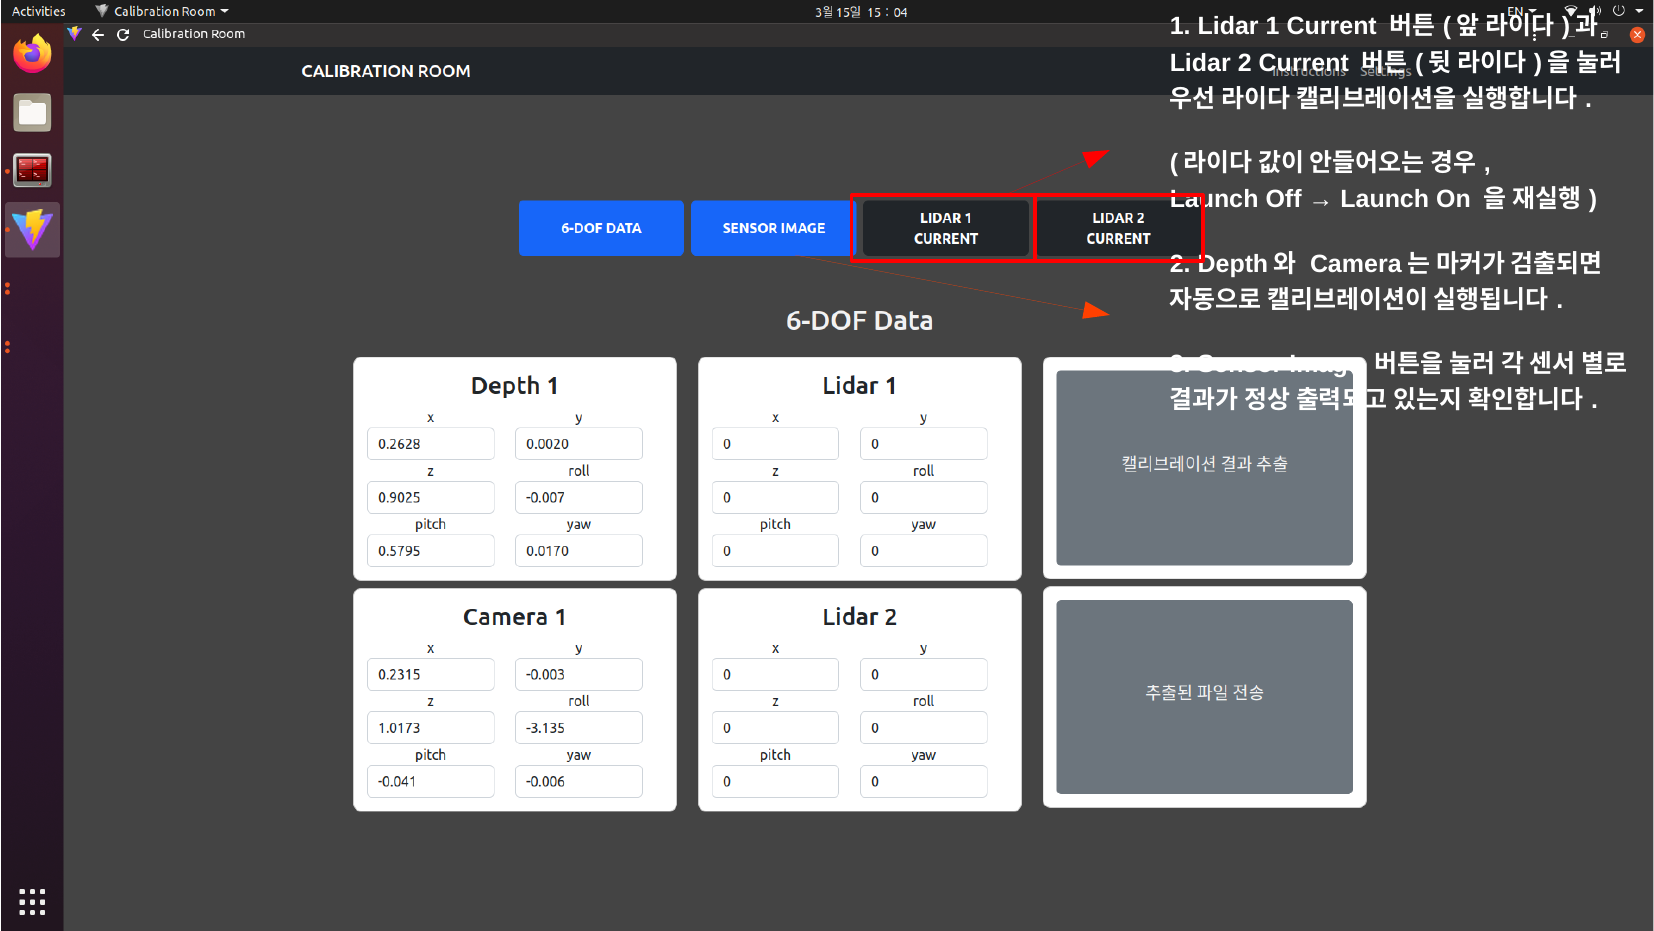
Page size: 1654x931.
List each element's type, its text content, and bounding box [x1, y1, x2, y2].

text_box 1. Lidar 1 Current 버튼(앞 라이다)과 Lidar 2 Current 버튼(뒷 라이다)을 눌러 우선 라이다 캘리브레이션을 실행합니다. (라이다 값이 안들어오는 경우, Launch Off → Launch On 을 재실행) 2. Depth와 Camera는 마커가 검출되면 자동으로 캘리브레이션이 실행됩니다. 3. Sensor Image 버튼을 눌러 각 센서 별로 결과가 정상 출력되고 있는지 확인합니다. [1155, 105, 1621, 346]
picture [1, 0, 1654, 931]
